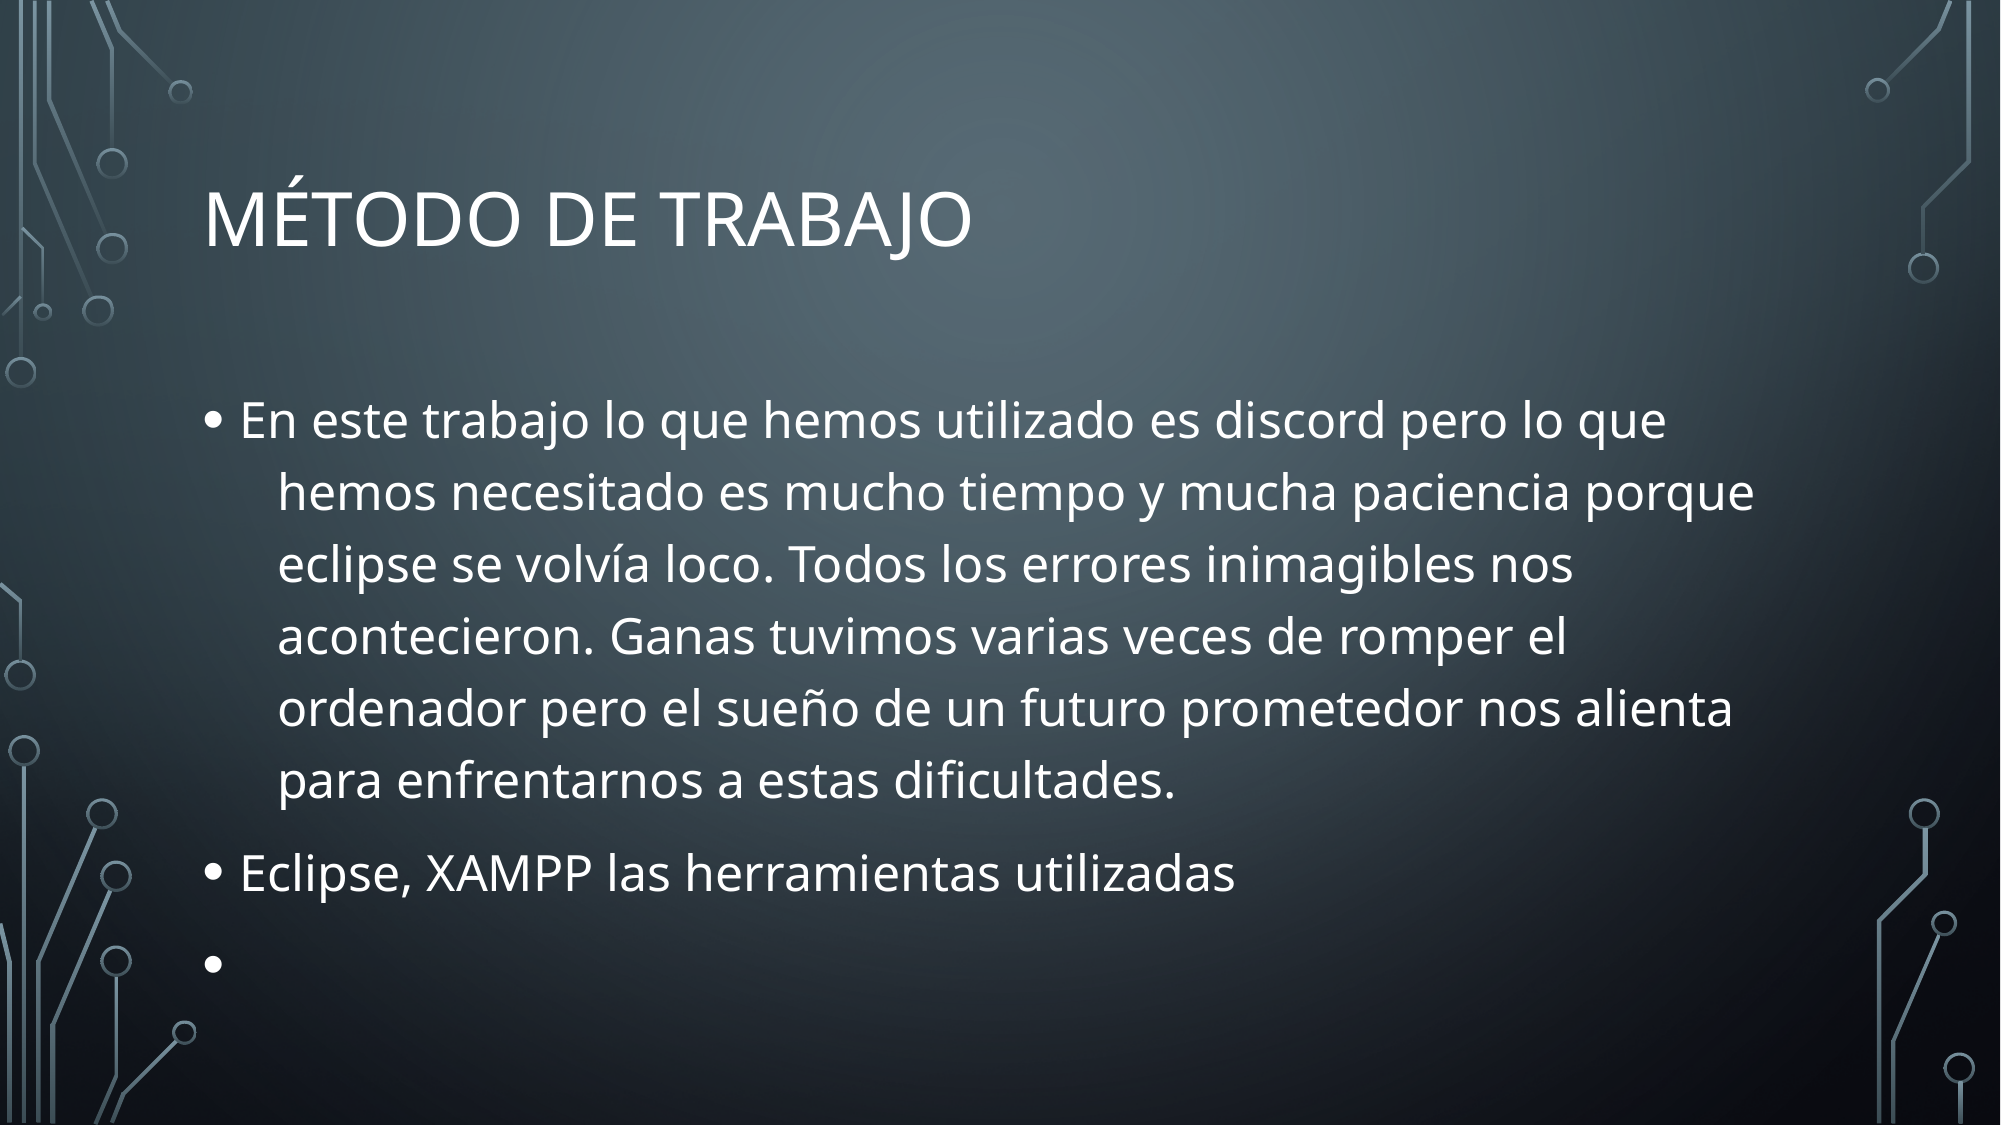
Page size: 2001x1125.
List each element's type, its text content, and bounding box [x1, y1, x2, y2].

title Método de trabajo [187, 101, 1813, 344]
list En este trabajo lo que hemos utilizado es discord pero lo que hemos necesitado es mucho tiempo y mucha paciencia porque eclipse se volvía loco. Todos los errores inimagibles nos acontecieron. Ganas tuvimos varias veces de romper el ordenador pero el sueño de un futuro prometedor nos alienta para enfrentarnos a estas dificultades. Eclipse, XAMPP las herramientas utilizadas [187, 369, 1813, 951]
